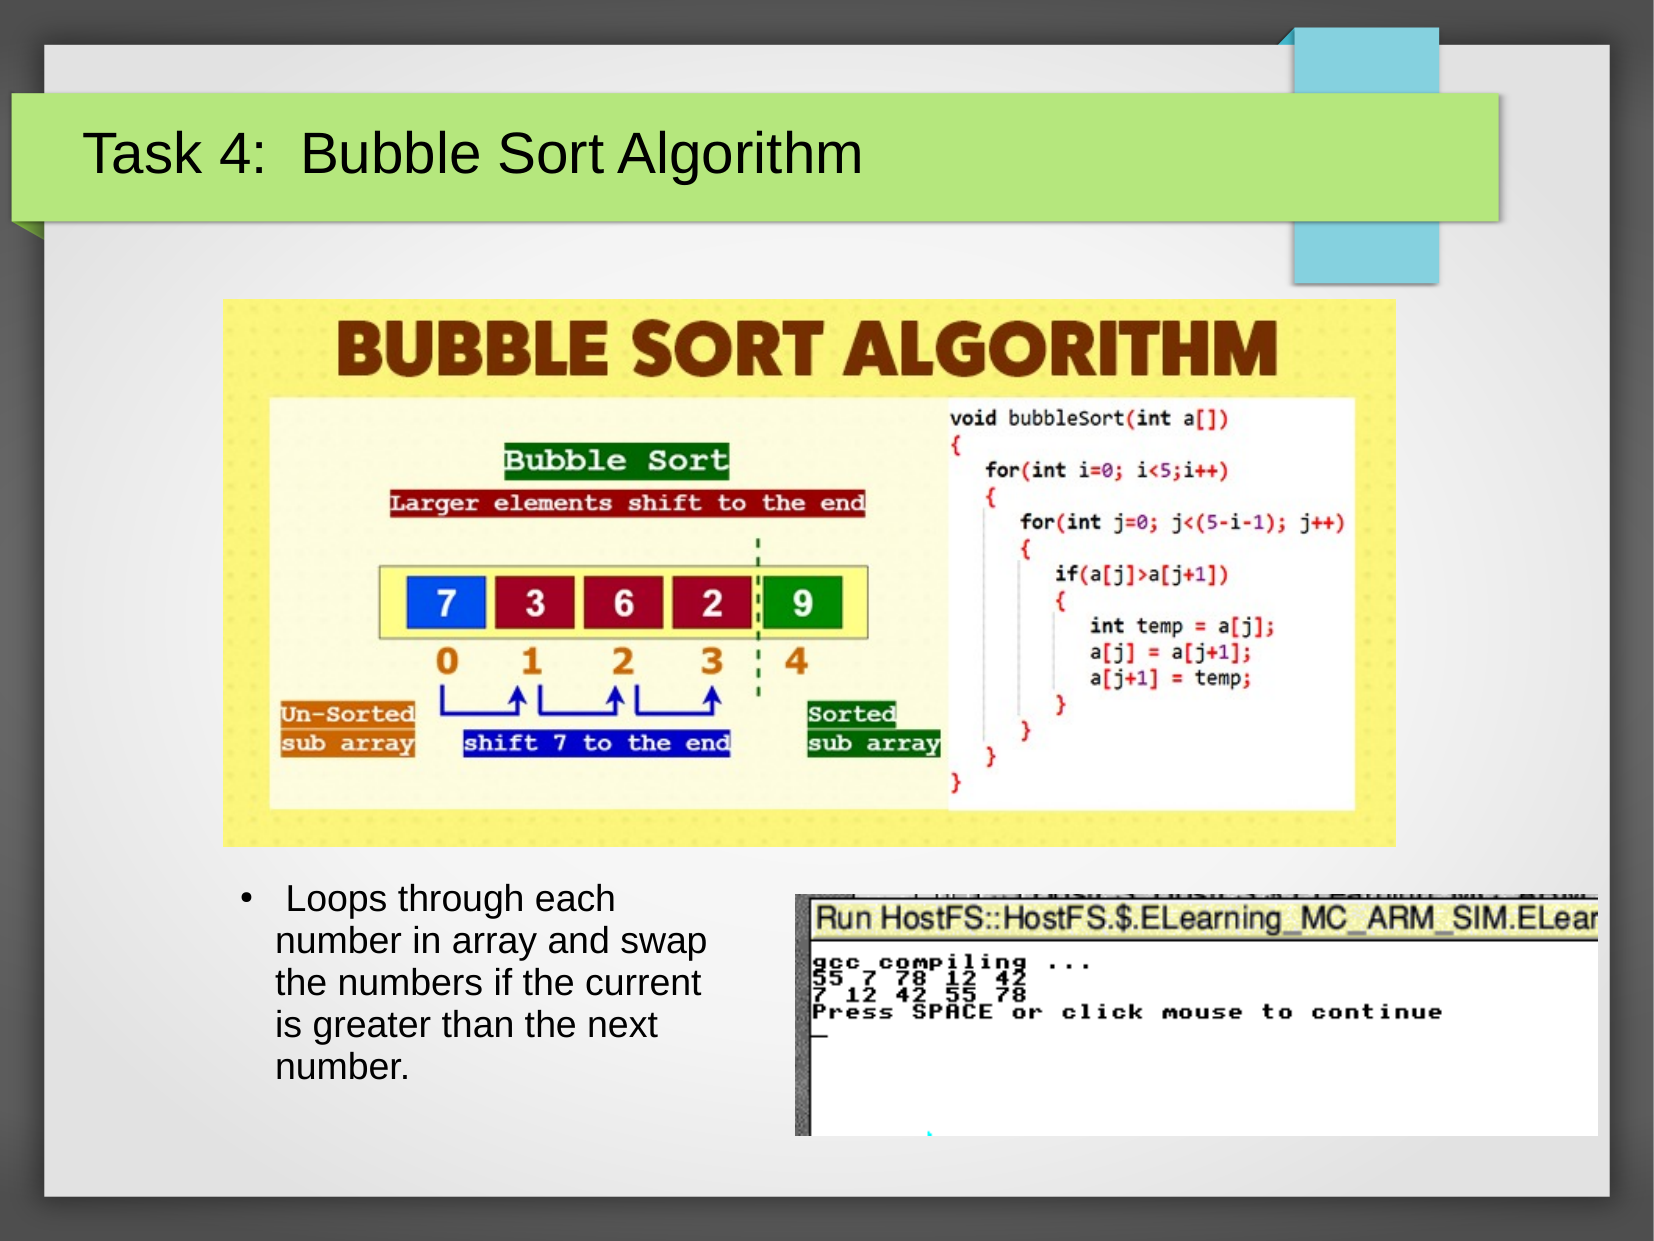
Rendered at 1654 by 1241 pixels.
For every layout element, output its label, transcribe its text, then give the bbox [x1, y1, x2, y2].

picture [0, 0, 1654, 1241]
title Task 4: Bubble Sort Algorithm [82, 94, 1264, 213]
text_box Loops through each number in array and swap the numbers if the current is greater than the next number. [225, 870, 751, 1095]
